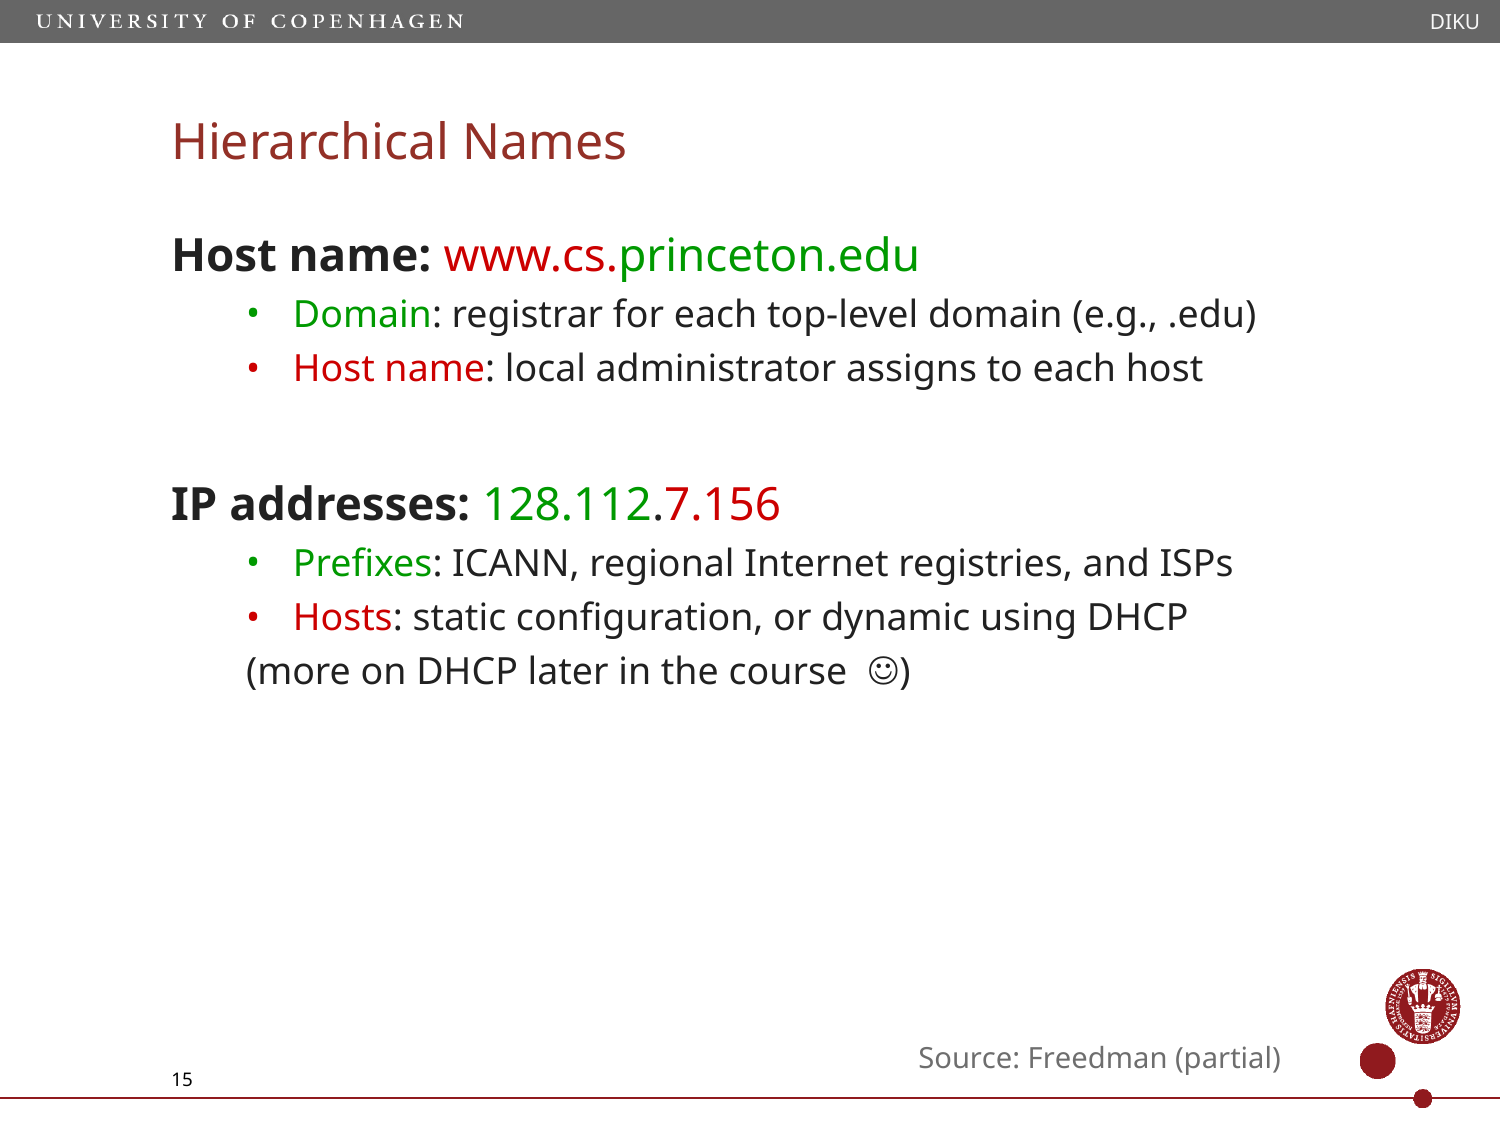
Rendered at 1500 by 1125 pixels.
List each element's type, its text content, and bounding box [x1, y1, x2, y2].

text_box Source: Freedman (partial) [903, 1031, 1341, 1083]
list Host name: www.cs.princeton.edu Domain: registrar for each top-level domain (e.g., .edu) Host name: local administrator assigns to each host IP addresses: 128.112.7.156 Prefixes: ICANN, regional Internet registries, and ISPs Hosts: static configuration, or dynamic using DHCP (more on DHCP later in the course ) [171, 225, 1329, 900]
text_box DIKU [469, 0, 1495, 43]
text_box <number> [171, 1067, 522, 1092]
title Hierarchical Names [171, 75, 1329, 171]
picture [0, 910, 1500, 1122]
